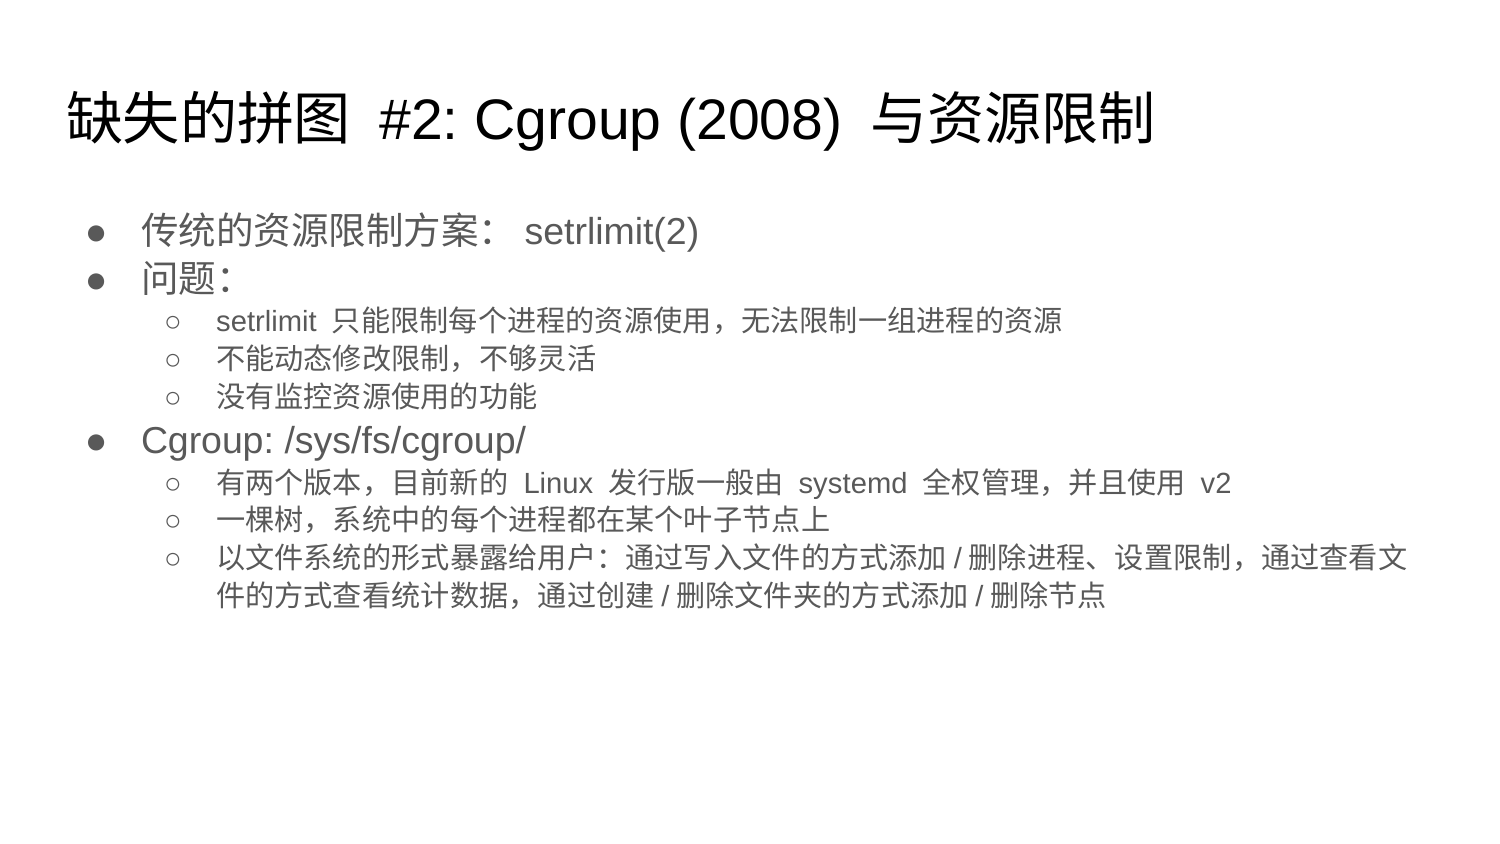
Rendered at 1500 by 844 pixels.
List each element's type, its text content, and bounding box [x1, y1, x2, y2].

title 缺失的拼图 #2: Cgroup (2008) 与资源限制 [51, 72, 1449, 167]
list 传统的资源限制方案：setrlimit(2) 问题： setrlimit 只能限制每个进程的资源使用，无法限制一组进程的资源 不能动态修改限制，不够灵活 没有监控资源使用的功能 Cgroup: /sys/fs/cgroup/ 有两个版本，目前新的 Linux 发行版一般由 systemd 全权管理，并且使用 v2 一棵树，系统中的每个进程都在某个叶子节点上 以文件系统的形式暴露给用户：通过写入文件的方式添加/删除进程、设置限制，通过查看文件的方式查看统计数据，通过创建/删除文件夹的方式添加/删除节点 [51, 189, 1449, 750]
